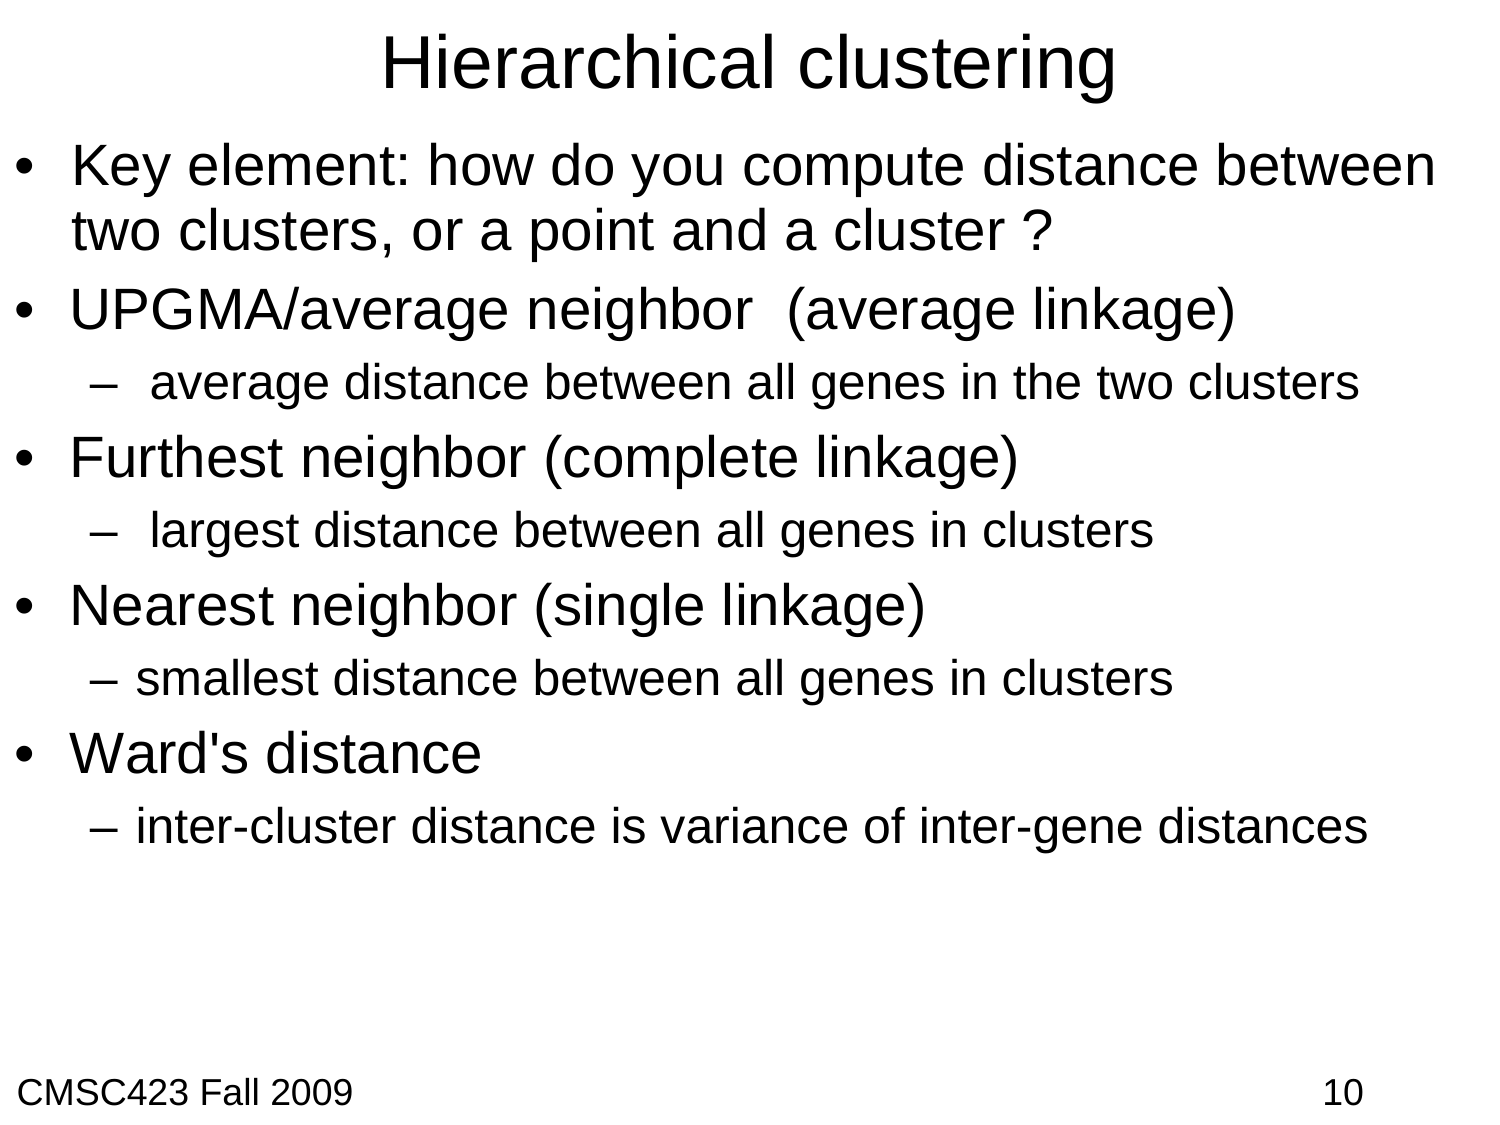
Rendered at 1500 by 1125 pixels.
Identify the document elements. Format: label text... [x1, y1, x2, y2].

title Hierarchical clustering [0, 12, 1500, 113]
list Key element: how do you compute distance between two clusters, or a point and a cluster ? UPGMA/average neighbor (average linkage) average distance between all genes in the two clusters Furthest neighbor (complete linkage) largest distance between all genes in clusters Nearest neighbor (single linkage) smallest distance between all genes in clusters Ward's distance inter-cluster distance is variance of inter-gene distances [0, 124, 1500, 1125]
